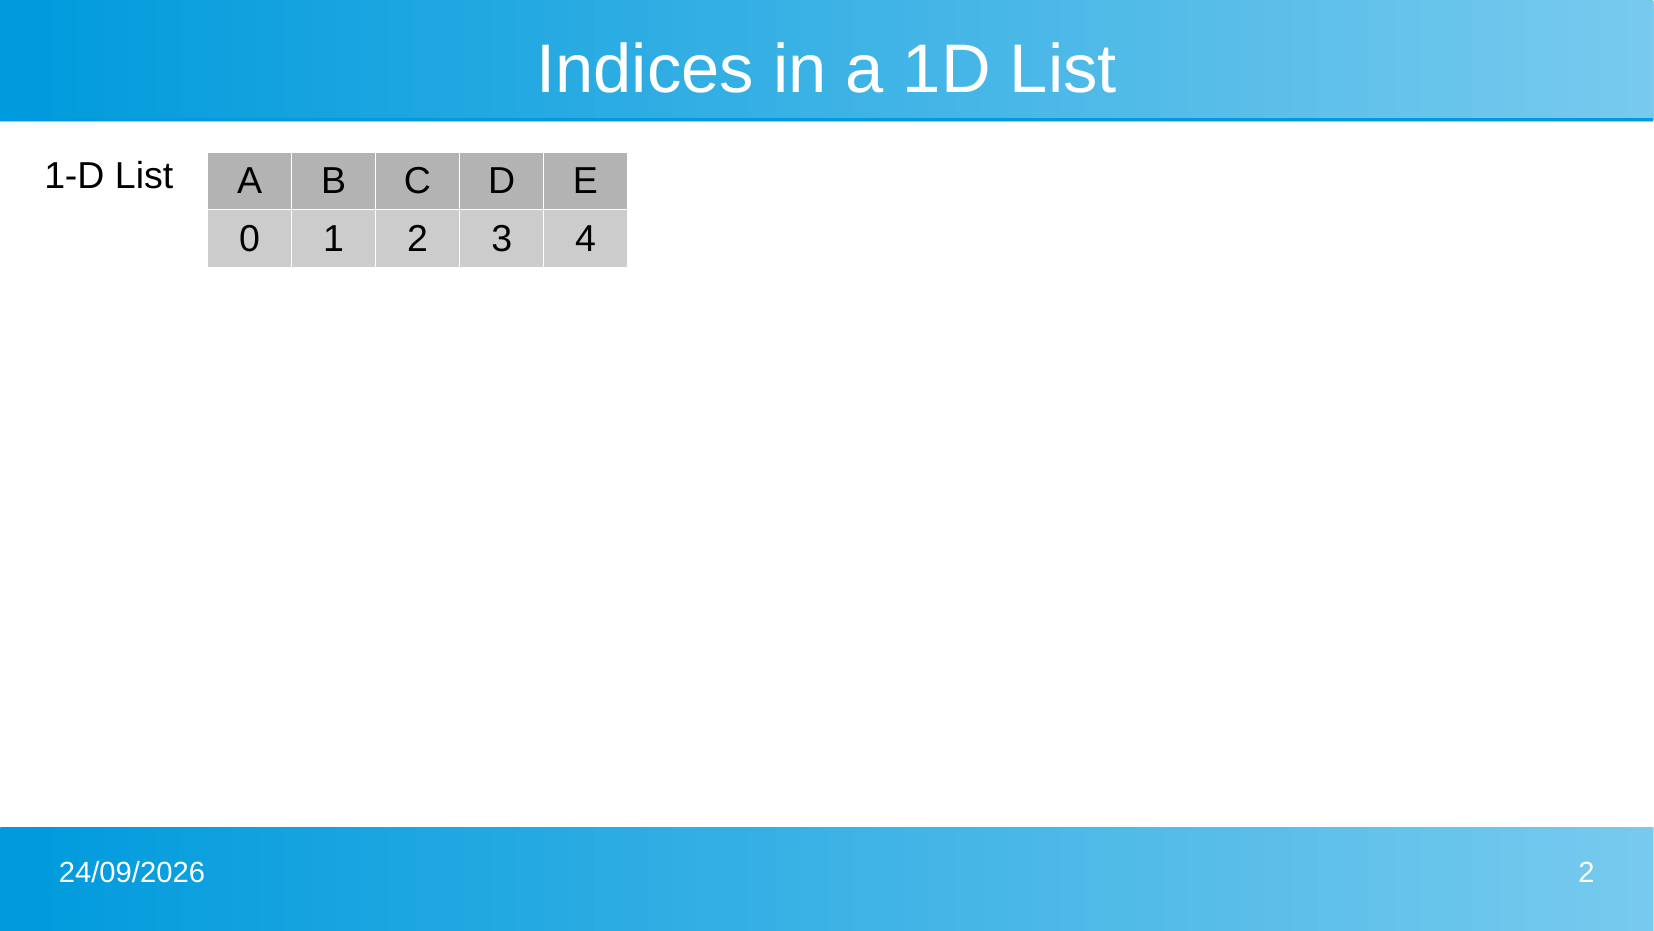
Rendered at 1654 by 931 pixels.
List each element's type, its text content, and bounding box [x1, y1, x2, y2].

table_cell 4 [544, 210, 627, 267]
table_header B [292, 153, 375, 209]
table_header D [460, 153, 543, 209]
table_header C [376, 153, 459, 209]
title Indices in a 1D List [59, 29, 1595, 108]
table_cell 1 [292, 210, 375, 267]
table_header A [208, 205, 291, 209]
text_box 1-D List [29, 147, 296, 205]
table_cell 3 [460, 210, 543, 267]
table_cell 2 [376, 210, 459, 267]
table_header E [544, 153, 627, 209]
table_cell 0 [208, 210, 291, 267]
